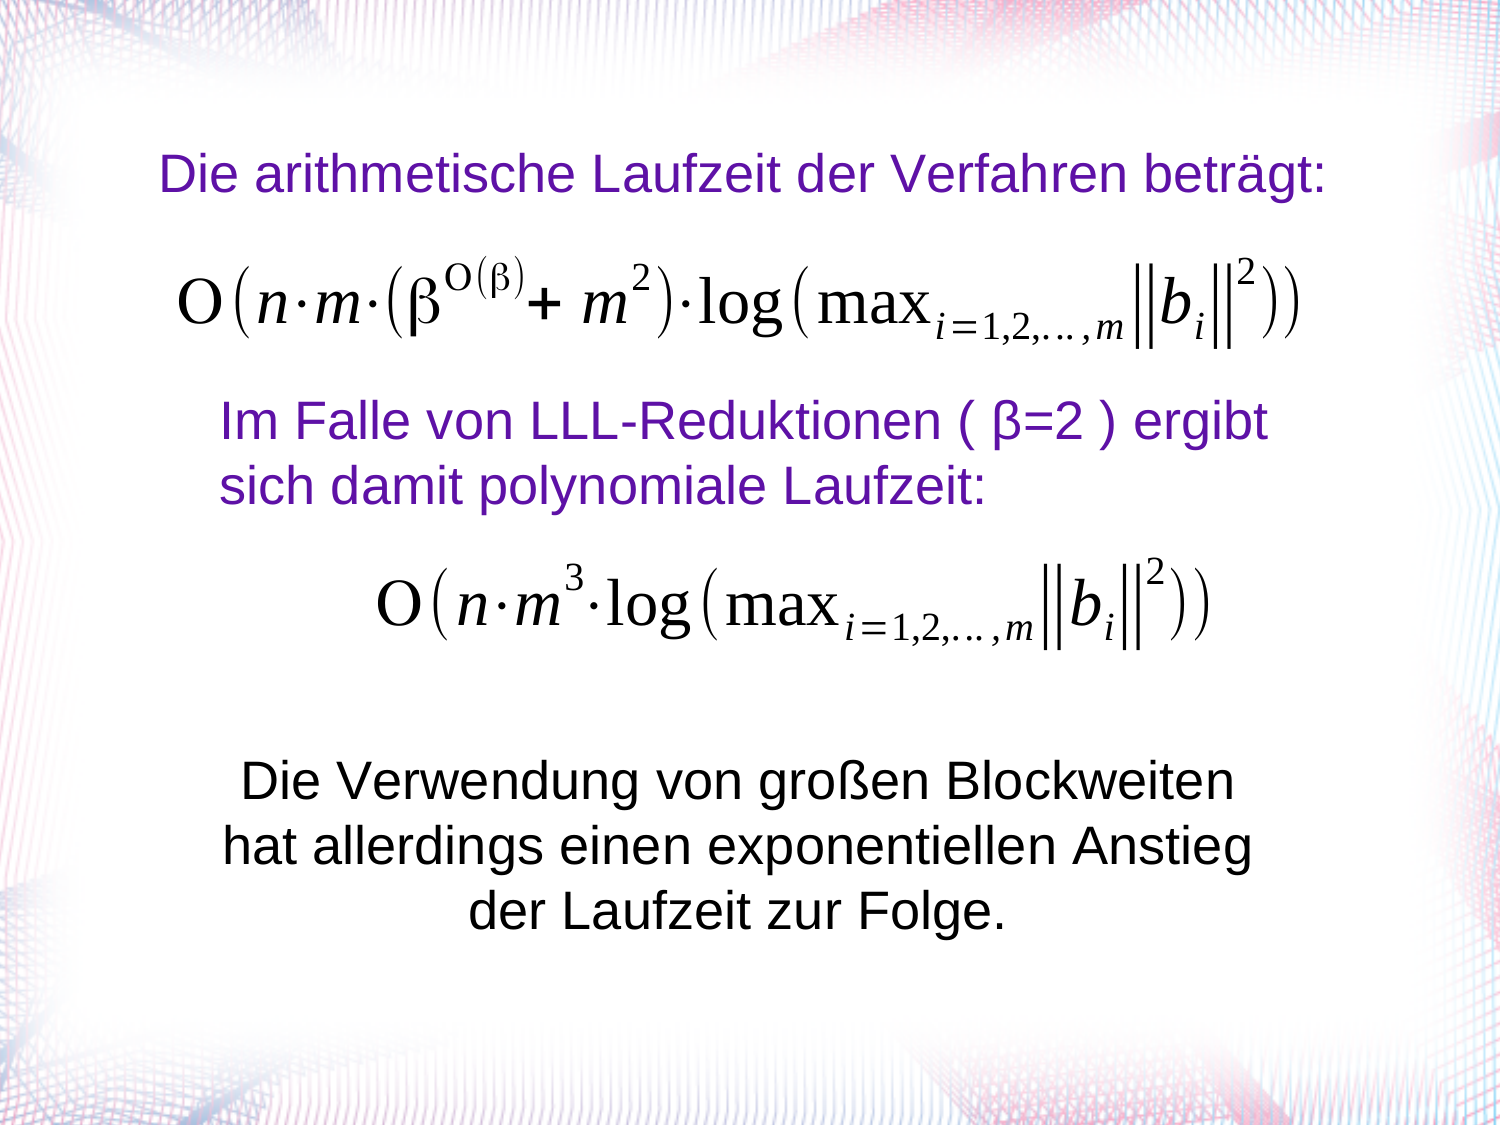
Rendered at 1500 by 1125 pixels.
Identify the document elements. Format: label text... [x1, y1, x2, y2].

picture [0, 0, 1500, 1125]
text_box Die Verwendung von großen Blockweiten hat allerdings einen exponentiellen Anstieg der Laufzeit zur Folge. [207, 738, 1270, 948]
text_box Die arithmetische Laufzeit der Verfahren beträgt: [143, 131, 1345, 212]
chart [170, 248, 1311, 353]
text_box Im Falle von LLL-Reduktionen ( β=2 ) ergibt sich damit polynomiale Laufzeit: [204, 378, 1300, 523]
chart [369, 548, 1220, 654]
